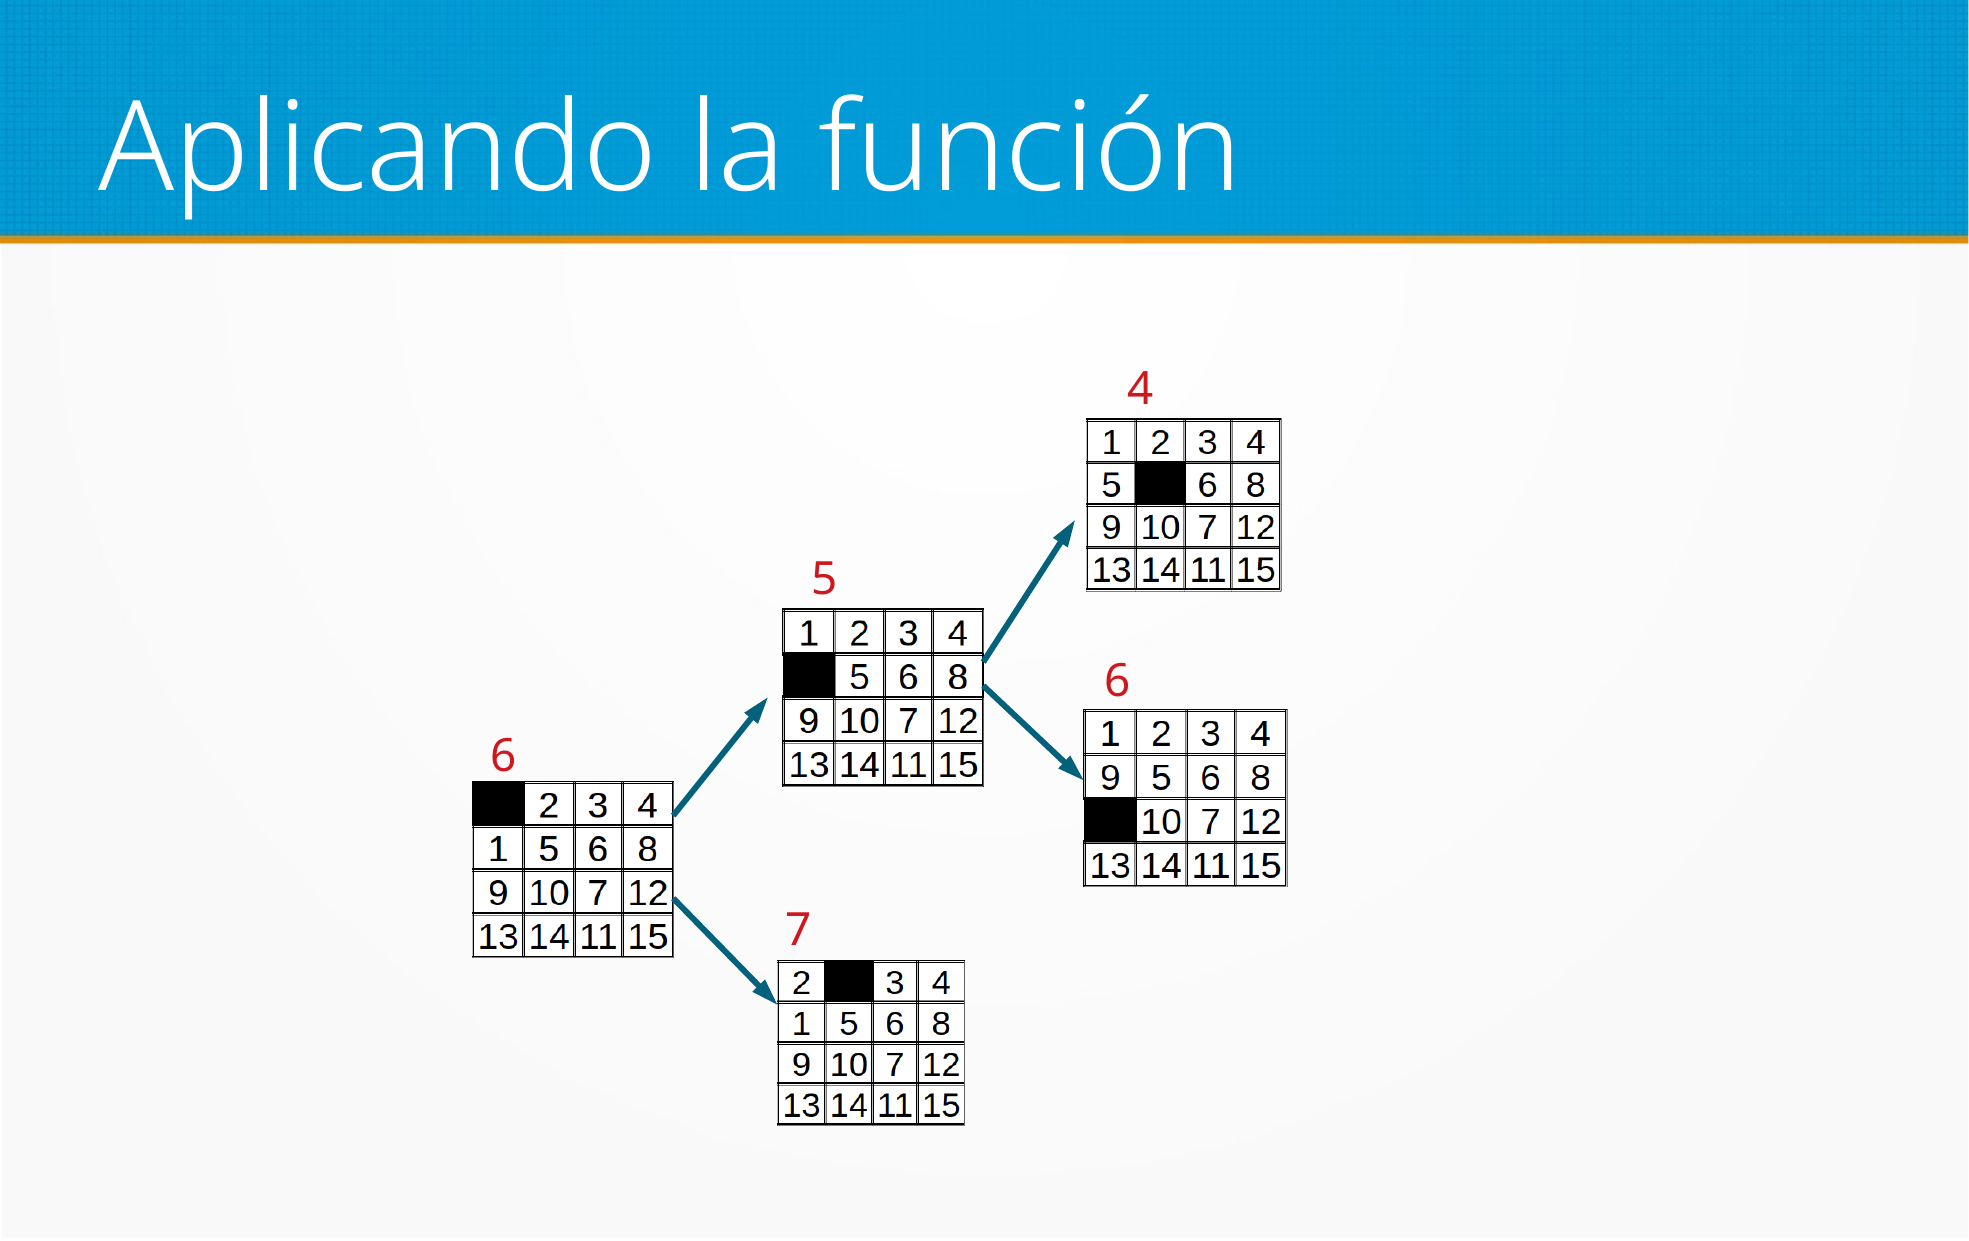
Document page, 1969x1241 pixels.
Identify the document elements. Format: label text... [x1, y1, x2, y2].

title Aplicando la función [98, 19, 1870, 227]
text_box 4 [1122, 354, 1163, 420]
picture [0, 233, 1969, 1241]
text_box 6 [1098, 646, 1140, 712]
text_box 7 [779, 895, 821, 961]
text_box 6 [484, 721, 526, 787]
text_box 5 [805, 544, 847, 610]
